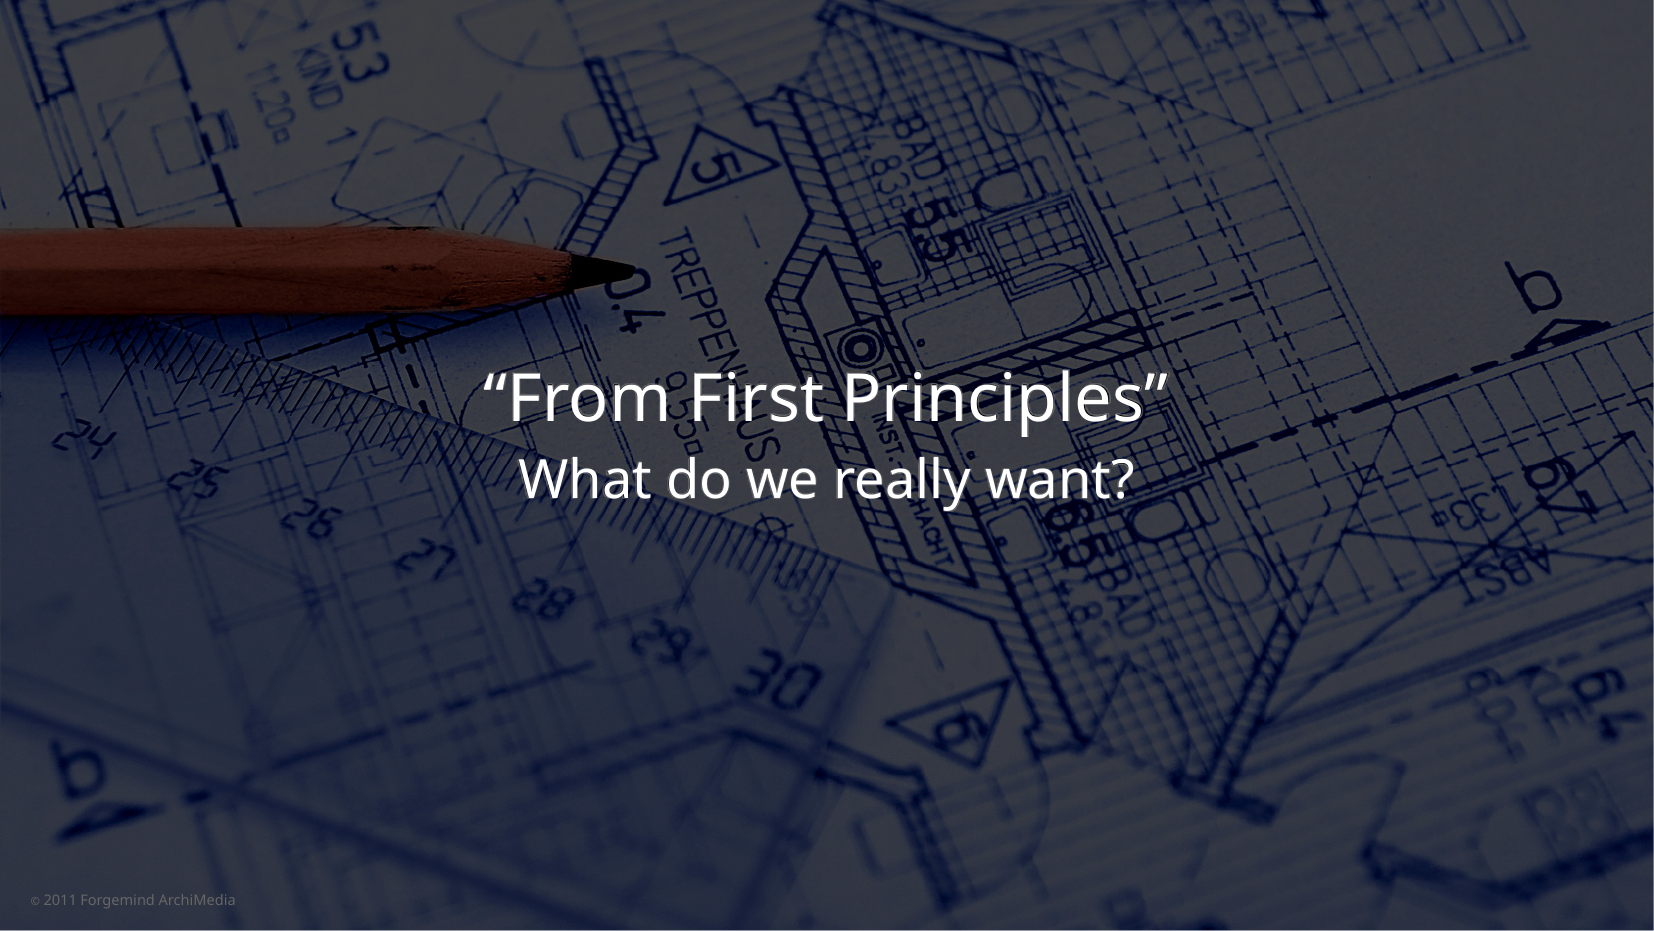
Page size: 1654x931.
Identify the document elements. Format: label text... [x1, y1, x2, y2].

subtitle “From First Principles” What do we really want? [82, 72, 1571, 793]
picture [0, 0, 1654, 931]
text_box © 2011 Forgemind ArchiMedia [15, 882, 331, 924]
